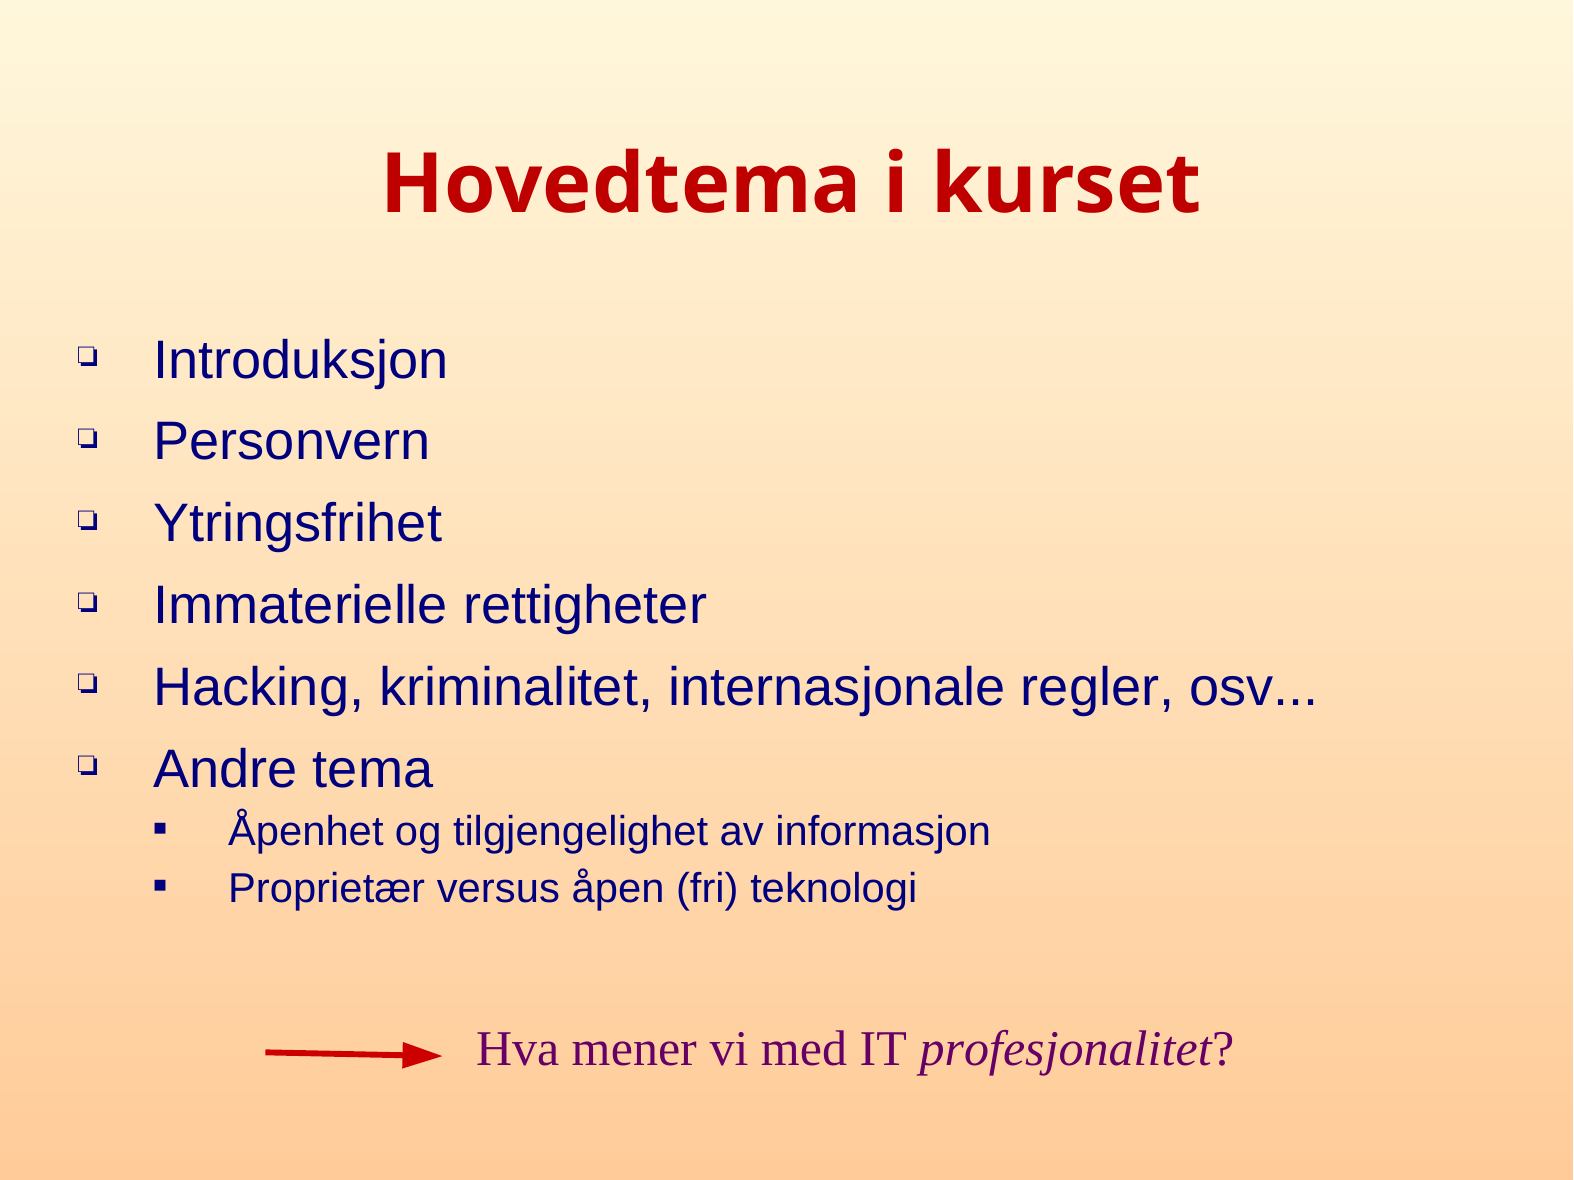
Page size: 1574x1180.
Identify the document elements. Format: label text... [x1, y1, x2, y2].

title Hovedtema i kurset [39, 54, 1543, 309]
text_box Hva mener vi med IT profesjonalitet? [461, 1020, 1259, 1091]
list Introduksjon Personvern Ytringsfrihet Immaterielle rettigheter Hacking, kriminalitet, internasjonale regler, osv... Andre tema Åpenhet og tilgjengelighet av informasjon Proprietær versus åpen (fri) teknologi [78, 336, 1532, 1170]
